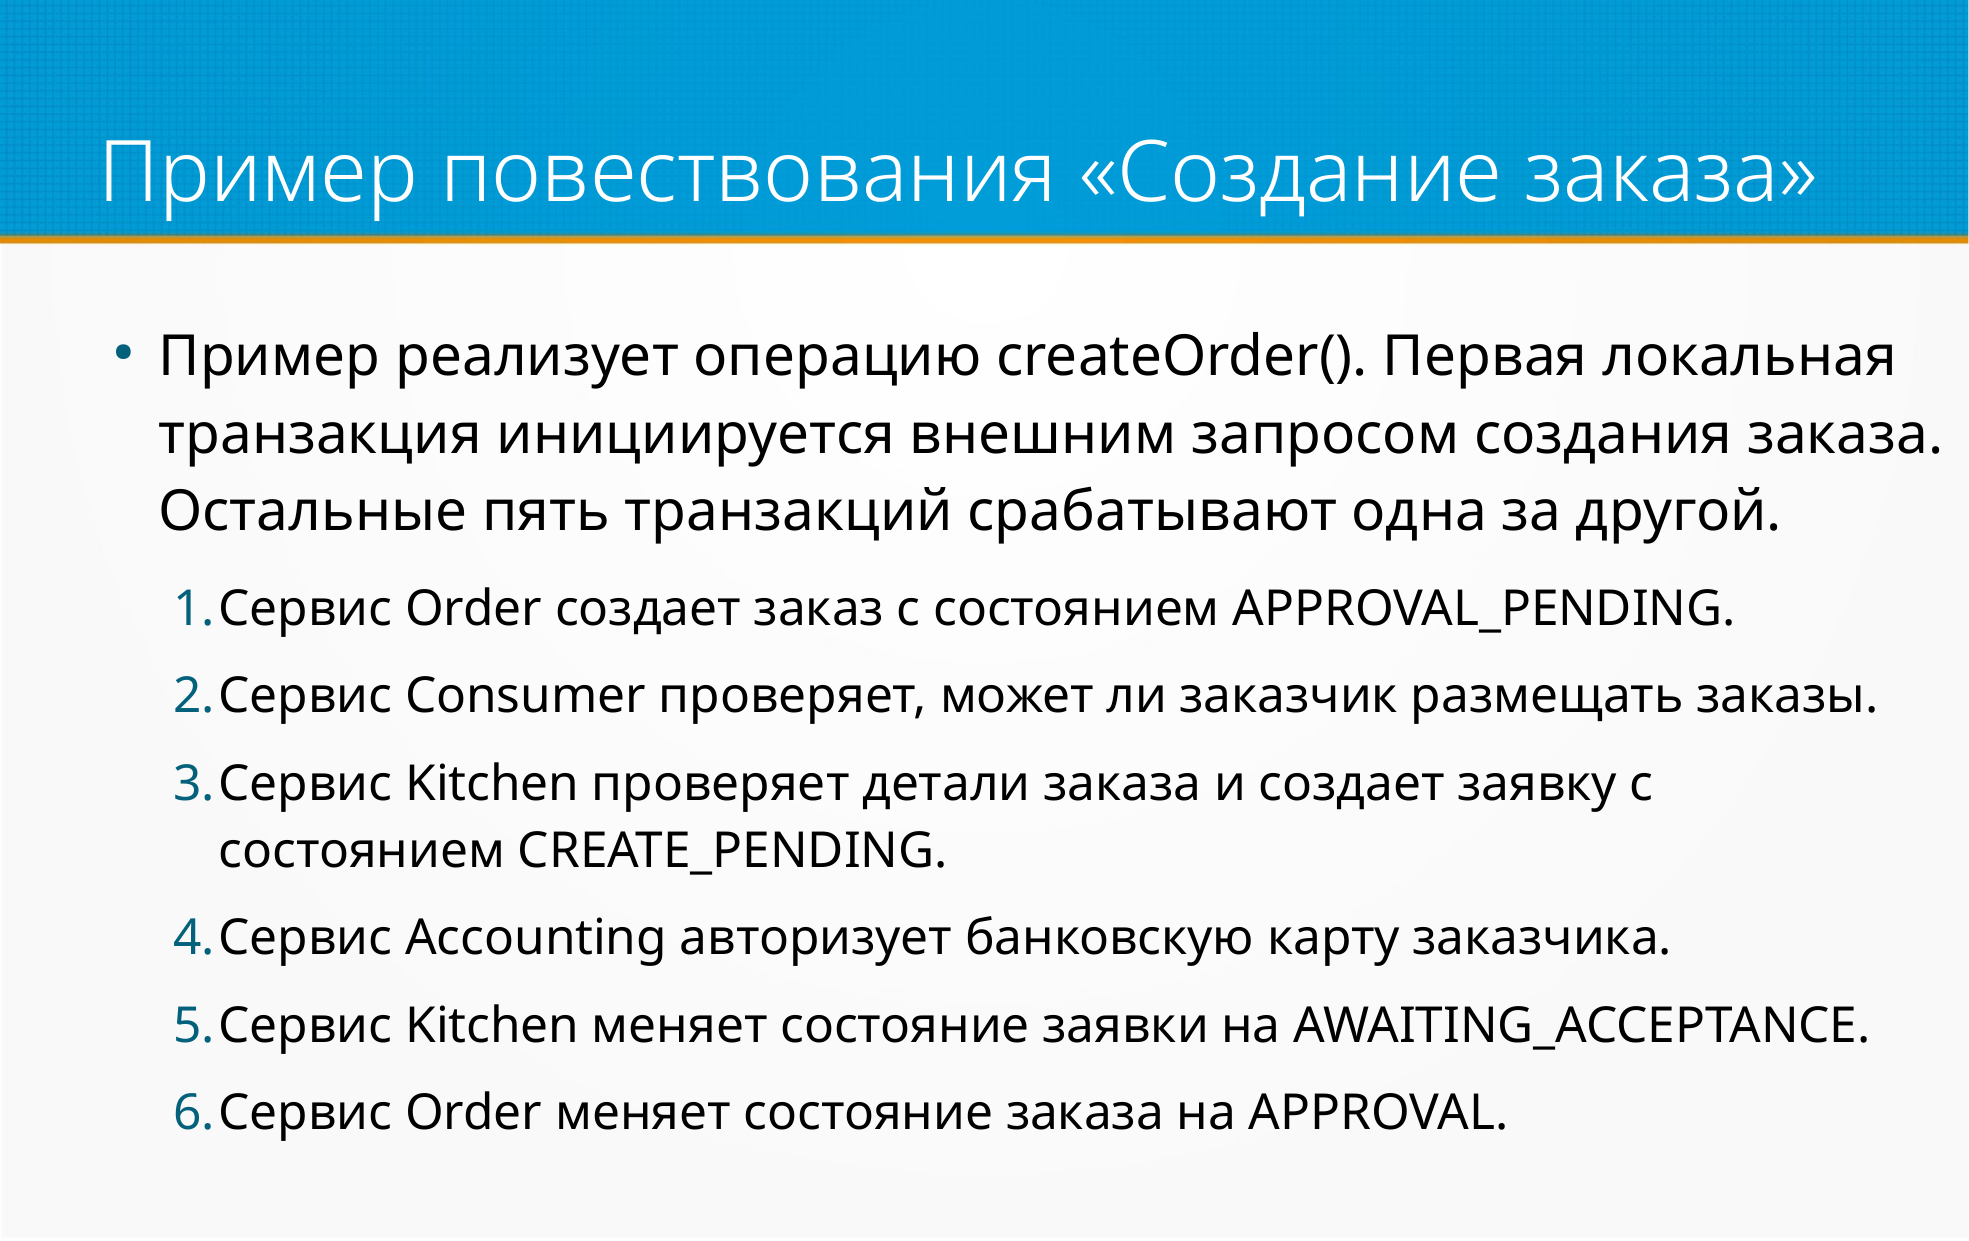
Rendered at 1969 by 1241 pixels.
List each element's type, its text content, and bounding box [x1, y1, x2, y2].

title Пример повествования «Создание заказа» [98, 19, 1870, 227]
picture [0, 233, 1969, 1241]
list Пример реализует операцию createOrder(). Первая локальная транзакция инициируется внешним запросом создания заказа. Остальные пять транзакций срабатывают одна за другой. Сервис Order создает заказ с состоянием APPROVAL_PENDING. Сервис Consumer проверяет, может ли заказчик размещать заказы. Сервис Kitchen проверяет детали заказа и создает заявку с состоянием CREATE_PENDING. Сервис Accounting авторизует банковскую карту заказчика. Сервис Kitchen меняет состояние заявки на AWAITING_ACCEPTANCE. Сервис Order меняет состояние заказа на APPROVAL. [98, 315, 1949, 1205]
